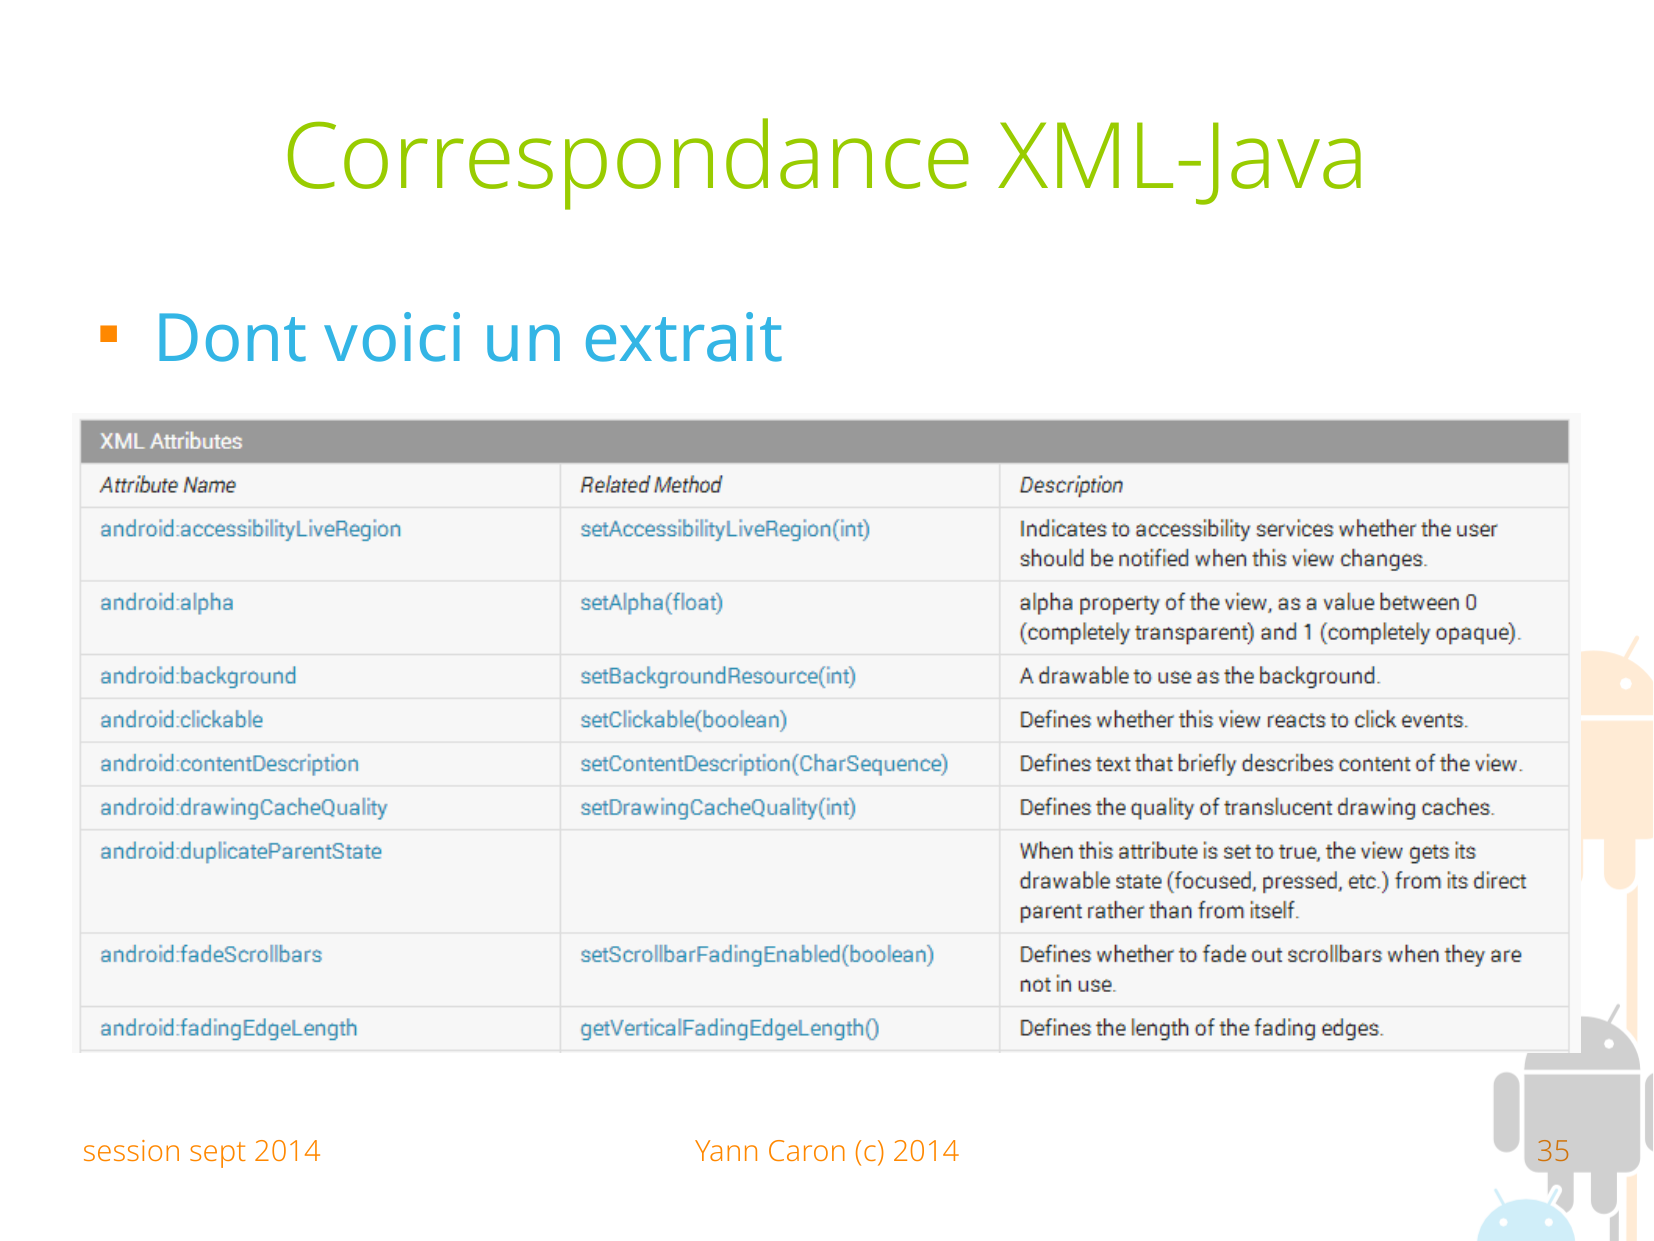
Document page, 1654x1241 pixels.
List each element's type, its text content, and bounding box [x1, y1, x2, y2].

title Correspondance XML-Java [82, 49, 1571, 257]
picture [72, 413, 1654, 1241]
list Dont voici un extrait [82, 290, 1571, 391]
